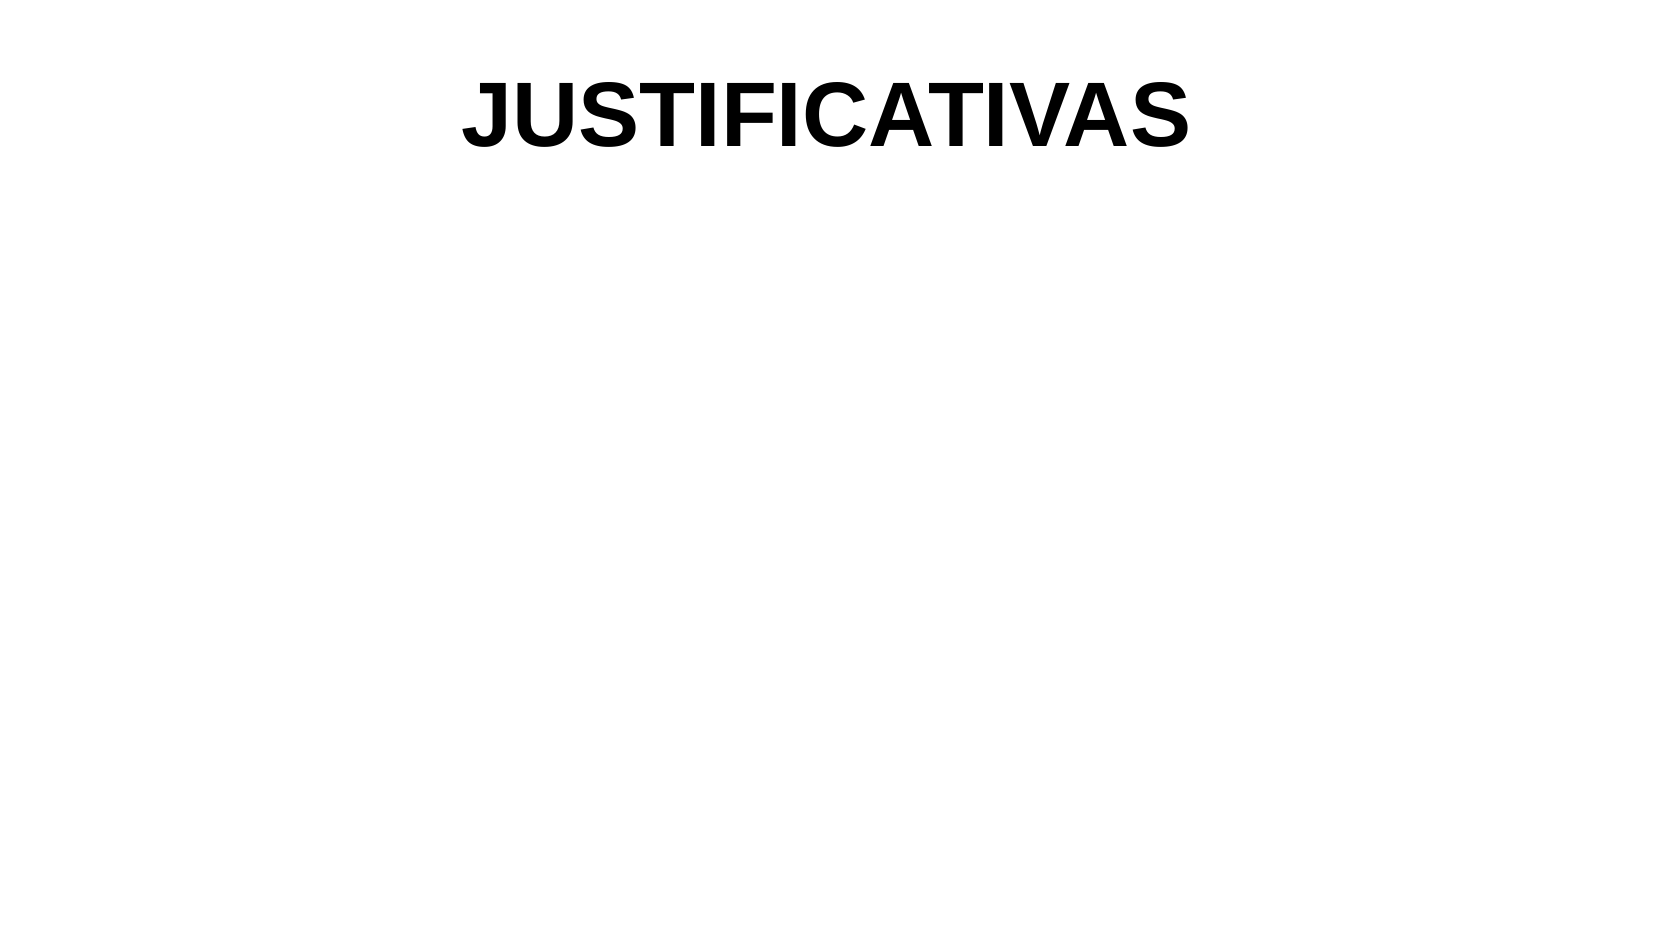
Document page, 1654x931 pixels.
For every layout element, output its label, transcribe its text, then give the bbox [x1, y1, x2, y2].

title JUSTIFICATIVAS [82, 37, 1571, 193]
